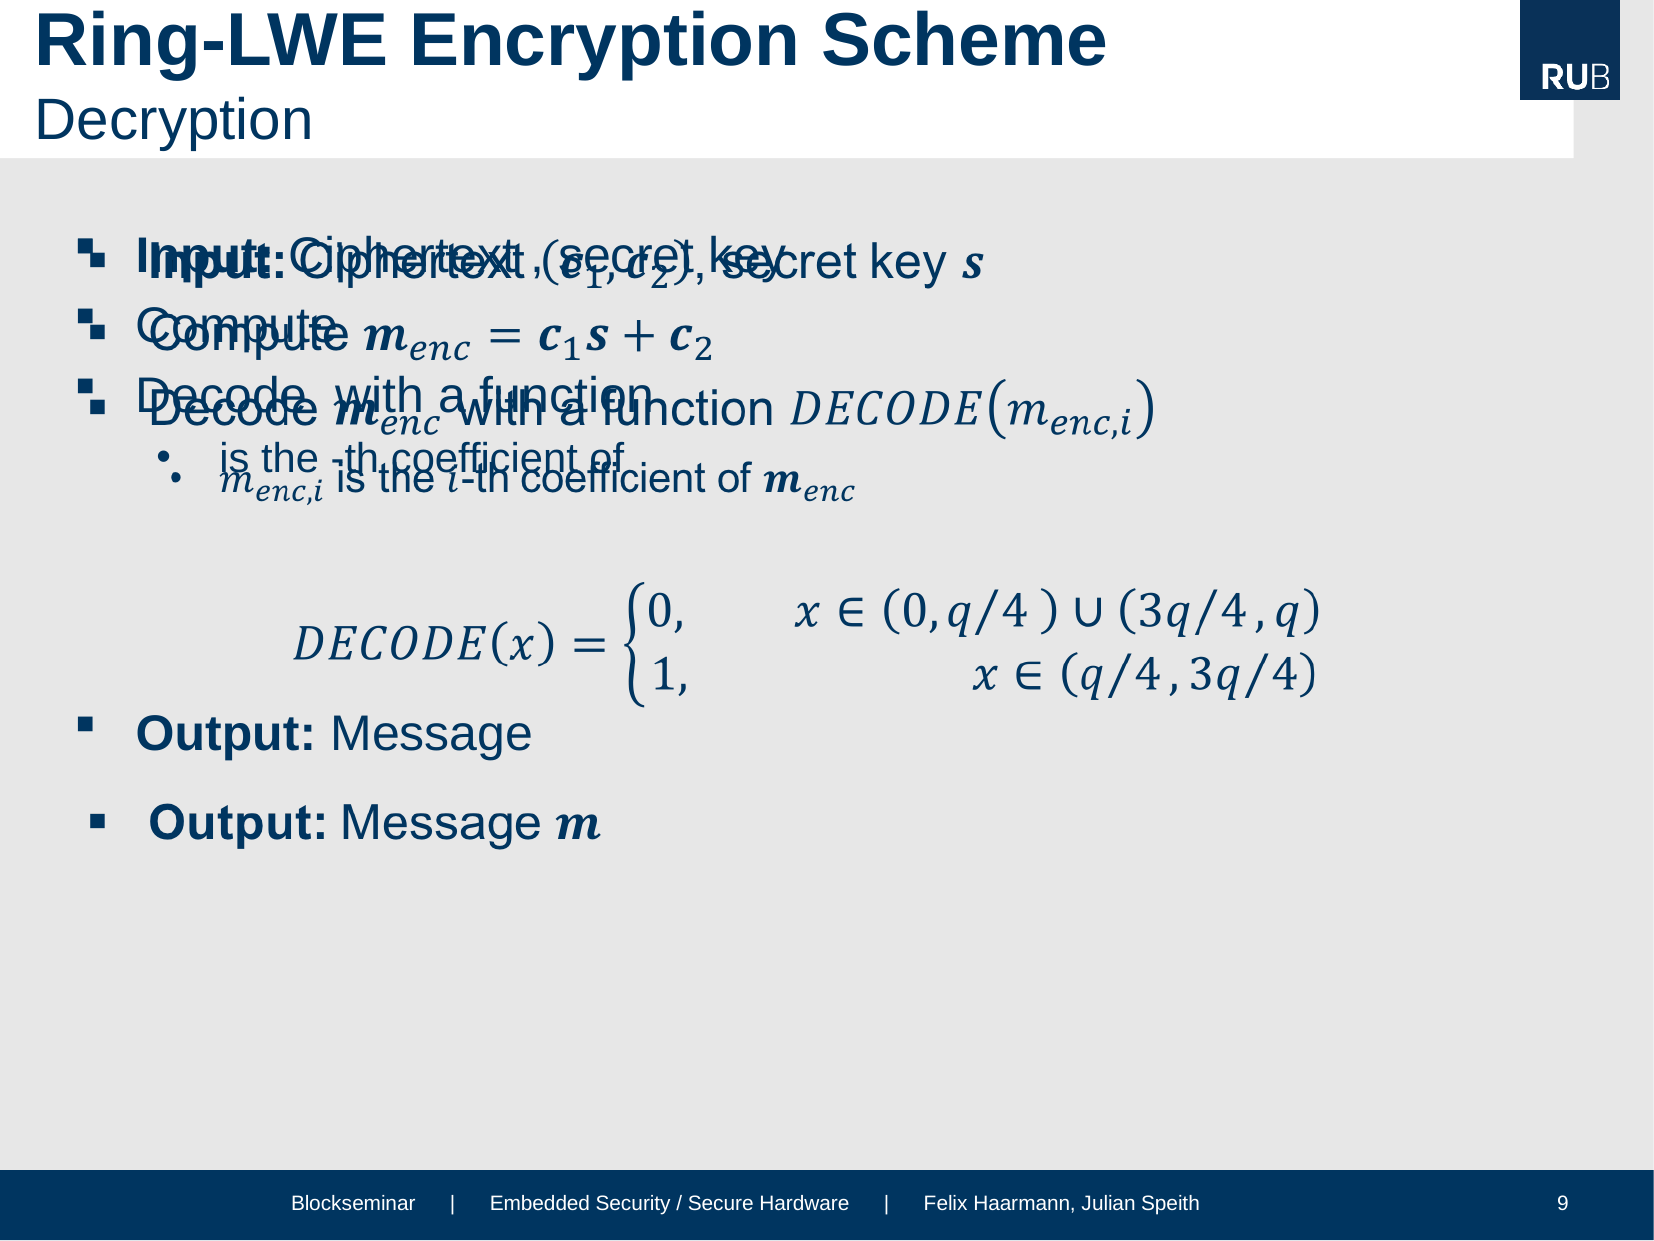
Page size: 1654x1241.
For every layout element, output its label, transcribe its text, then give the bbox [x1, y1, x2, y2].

title Ring-LWE Encryption Scheme Decryption [20, 0, 1507, 149]
picture [1520, 0, 1620, 100]
list [58, 214, 1542, 1114]
